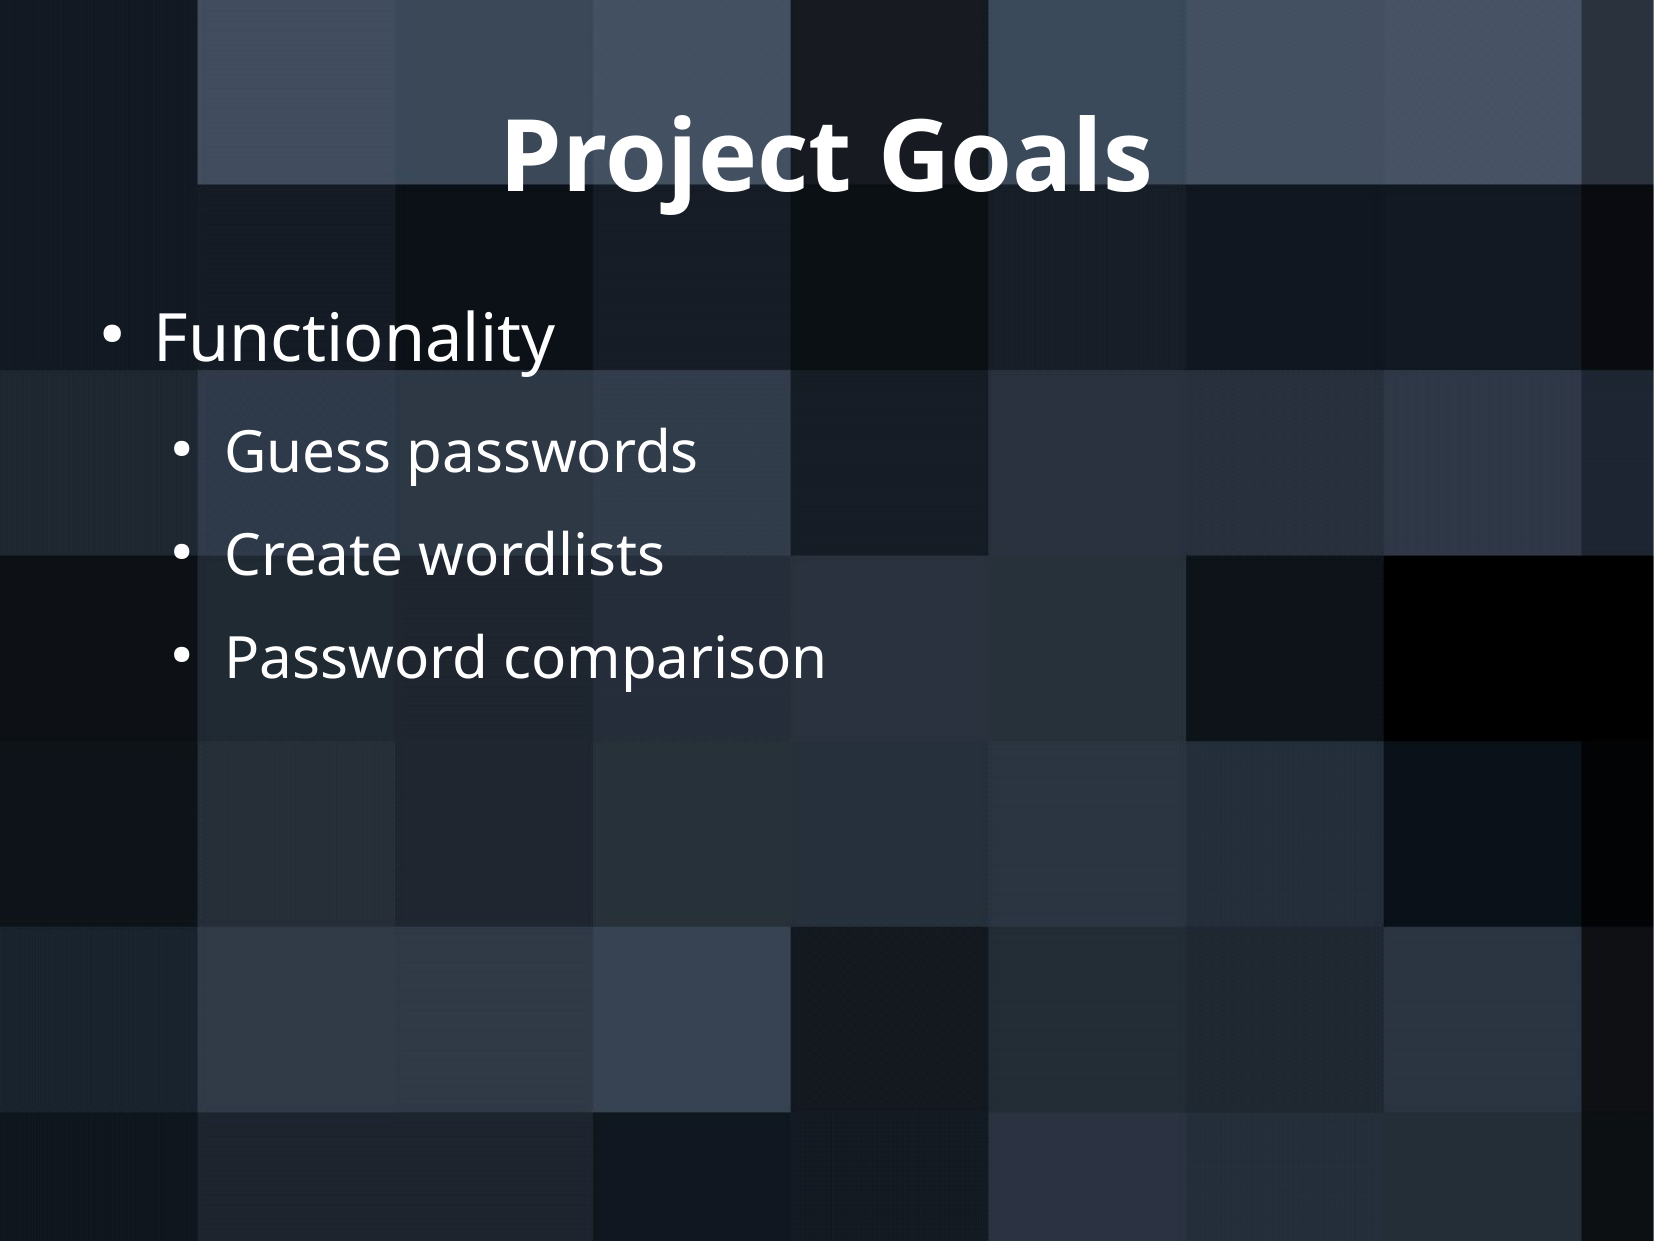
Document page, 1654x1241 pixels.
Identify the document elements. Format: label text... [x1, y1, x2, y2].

title Project Goals [82, 49, 1571, 257]
picture [0, 0, 1654, 1241]
list Functionality Guess passwords Create wordlists Password comparison [82, 290, 1571, 1010]
